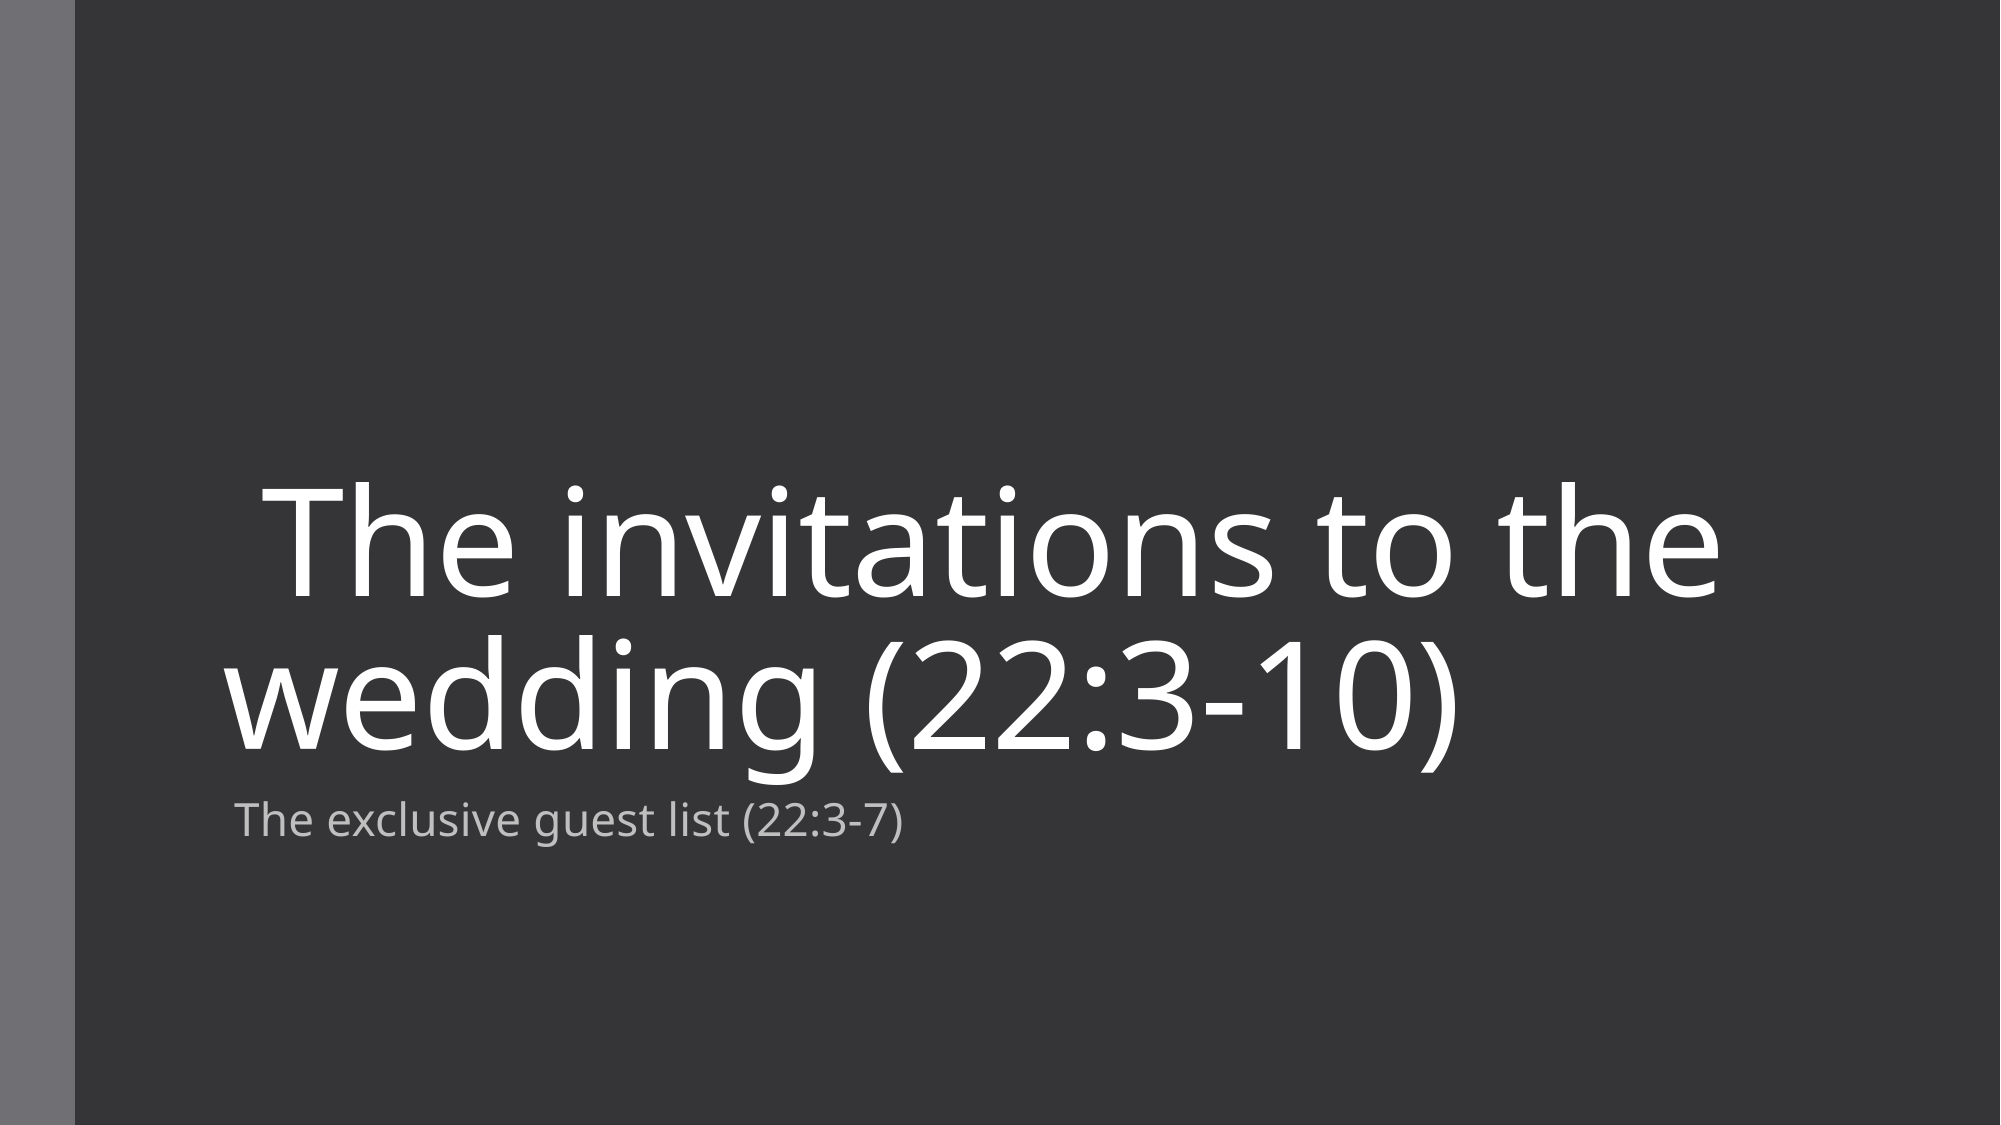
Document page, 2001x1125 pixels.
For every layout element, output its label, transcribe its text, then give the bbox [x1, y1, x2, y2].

title The invitations to the wedding (22:3-10) [206, 124, 1752, 787]
subtitle The exclusive guest list (22:3-7) [206, 787, 1752, 1066]
